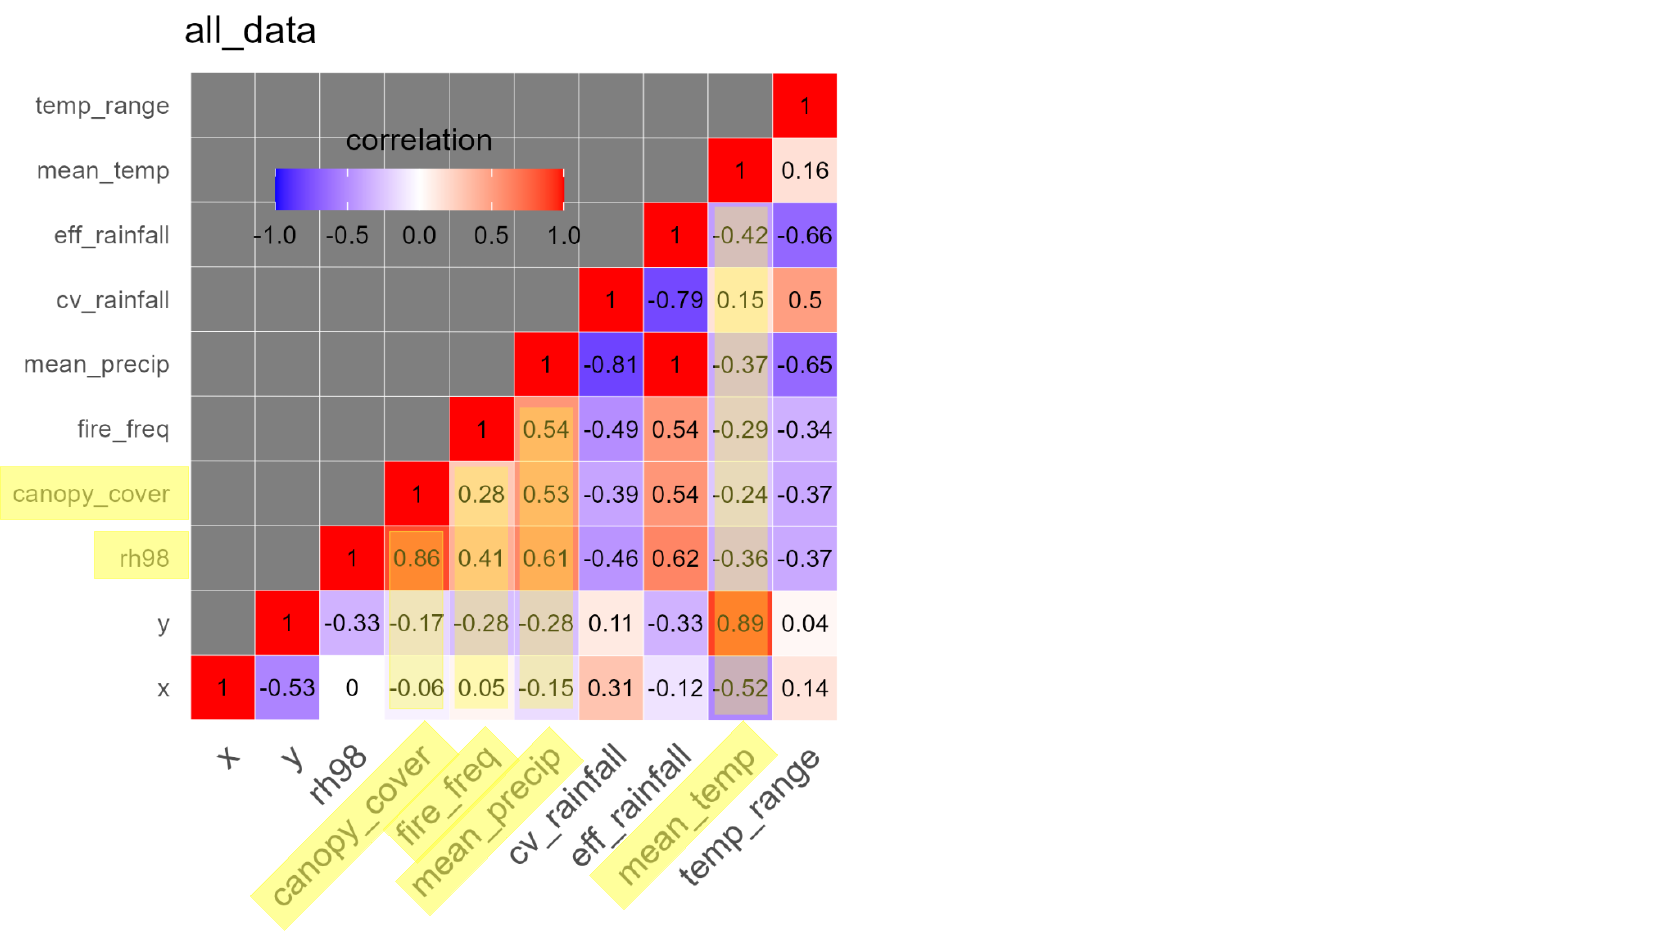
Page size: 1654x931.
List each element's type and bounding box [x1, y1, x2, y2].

text_box [714, 206, 768, 715]
text_box [0, 466, 189, 520]
text_box [389, 531, 443, 709]
picture [0, 0, 886, 930]
text_box [250, 720, 584, 931]
text_box [519, 407, 573, 709]
text_box [589, 720, 778, 910]
text_box [454, 466, 508, 709]
text_box [94, 531, 189, 579]
